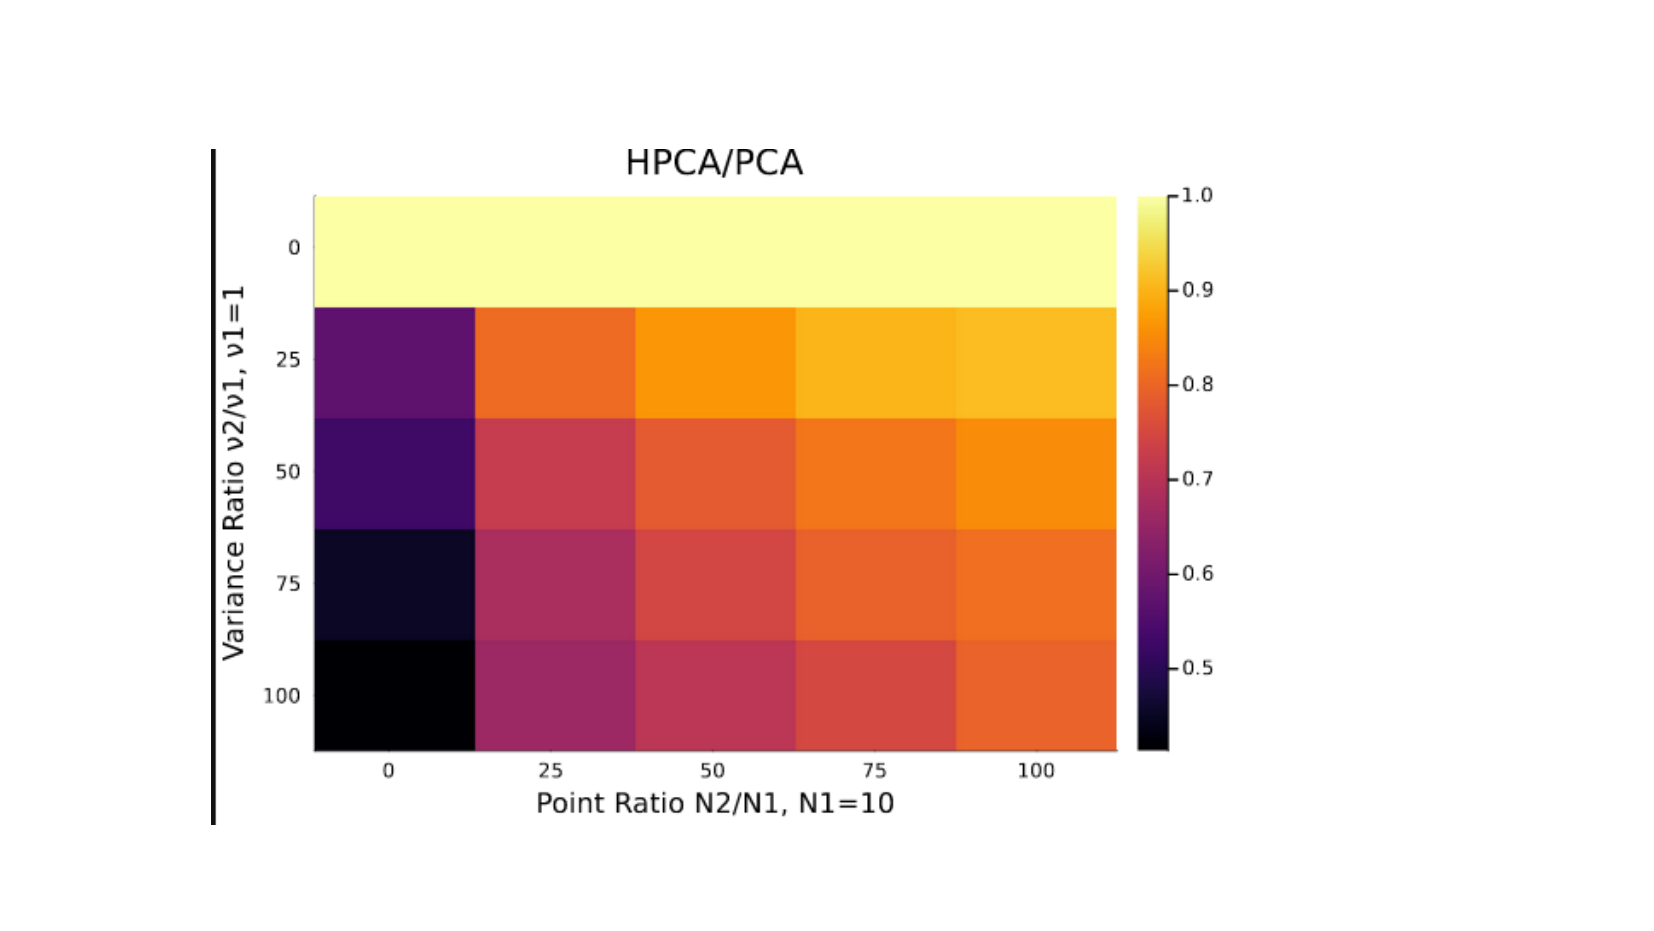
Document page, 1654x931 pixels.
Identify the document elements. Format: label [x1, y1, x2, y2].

picture [211, 149, 1238, 826]
